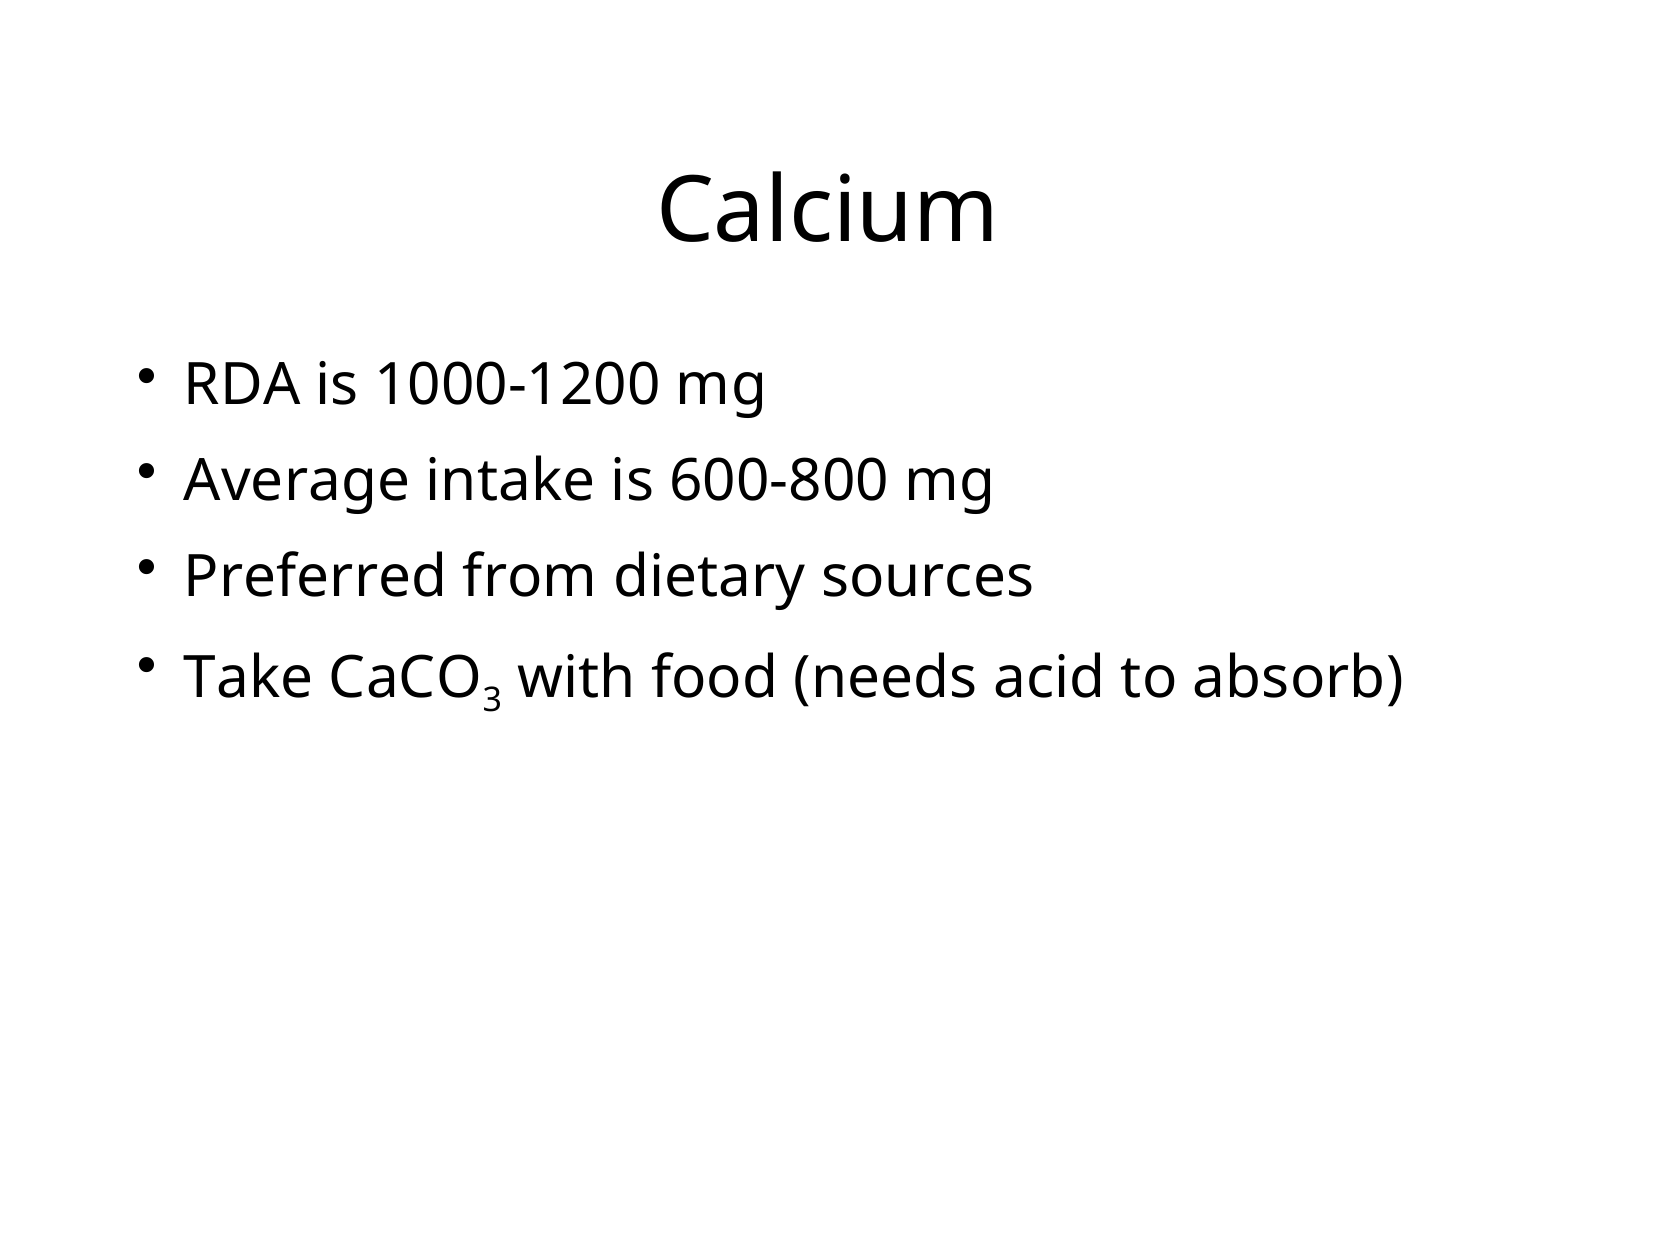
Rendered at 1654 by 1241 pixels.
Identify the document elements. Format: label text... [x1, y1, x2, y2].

title Calcium [121, 155, 1534, 258]
list RDA is 1000-1200 mg Average intake is 600-800 mg Preferred from dietary sources Take CaCO3 with food (needs acid to absorb) [121, 344, 1534, 717]
